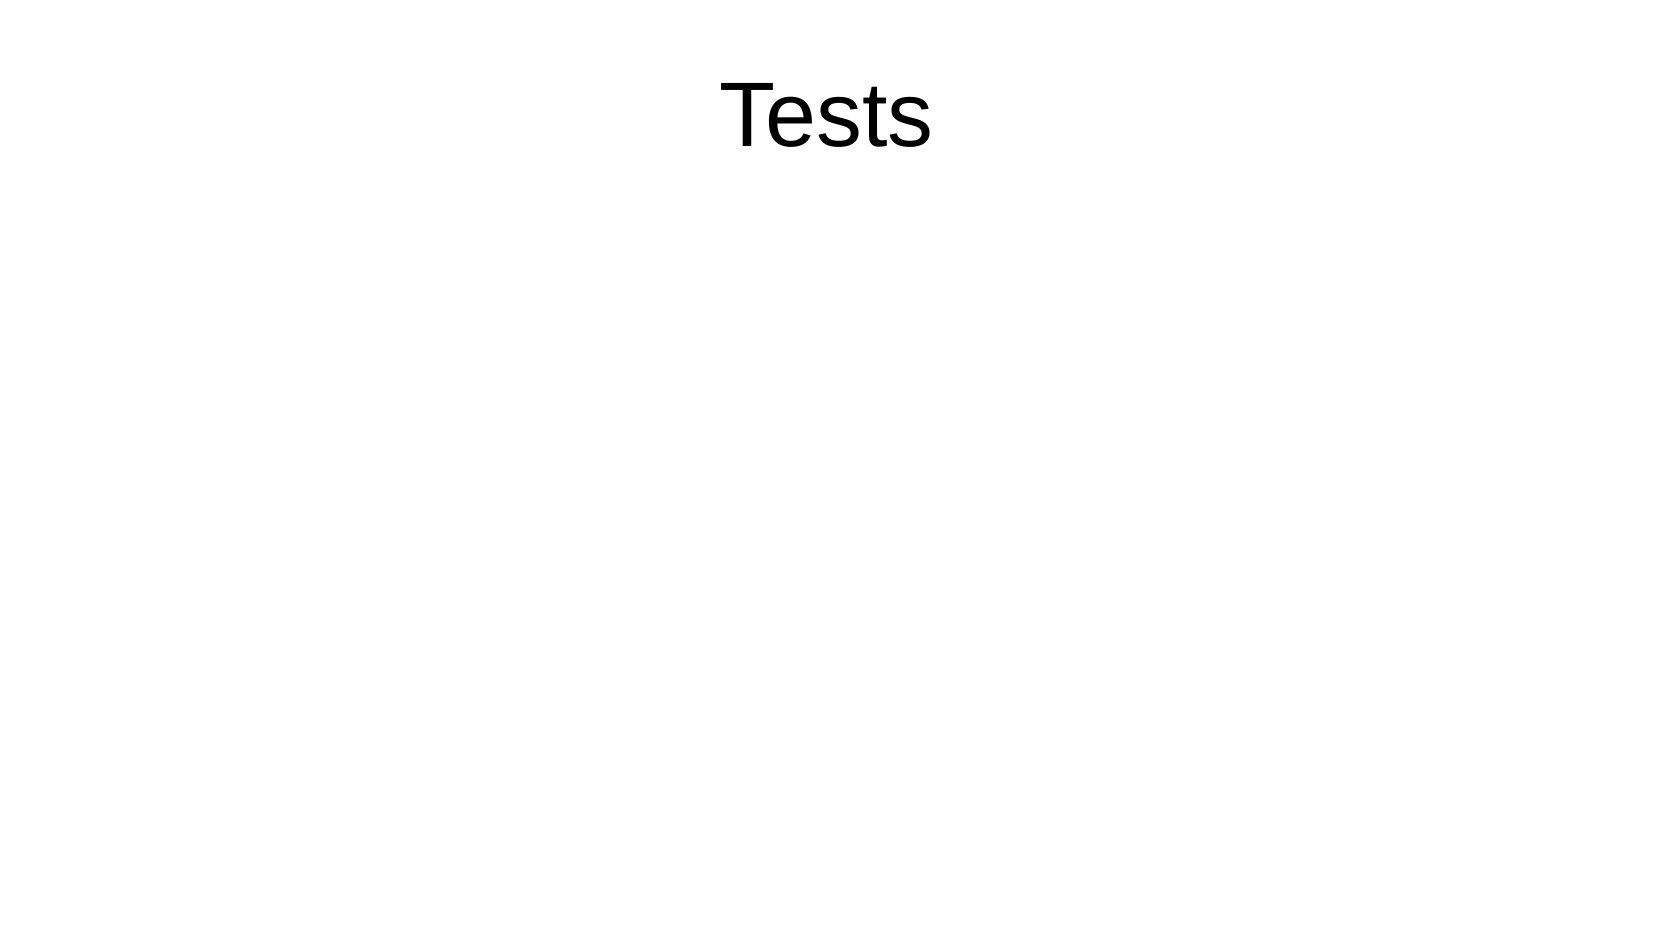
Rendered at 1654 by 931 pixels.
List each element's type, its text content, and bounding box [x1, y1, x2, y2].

title Tests [82, 37, 1571, 193]
